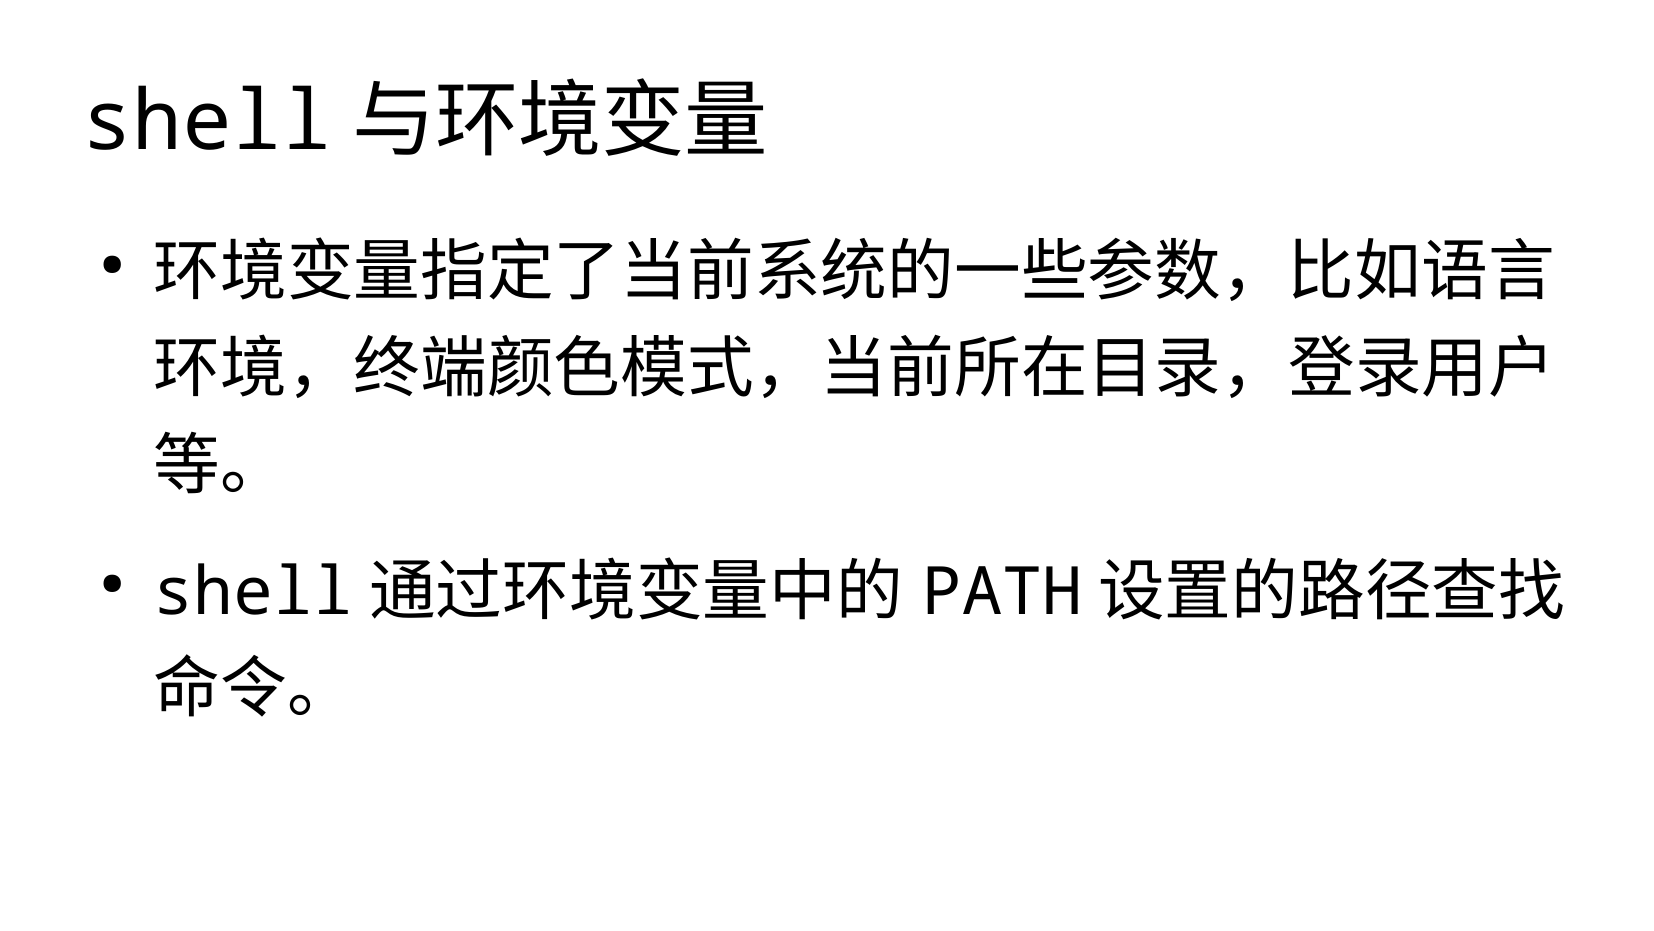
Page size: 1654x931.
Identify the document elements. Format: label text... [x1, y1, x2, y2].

list 环境变量指定了当前系统的一些参数，比如语言环境，终端颜色模式，当前所在目录，登录用户等。 shell通过环境变量中的PATH设置的路径查找命令。 [82, 217, 1571, 758]
title shell与环境变量 [82, 37, 1571, 189]
